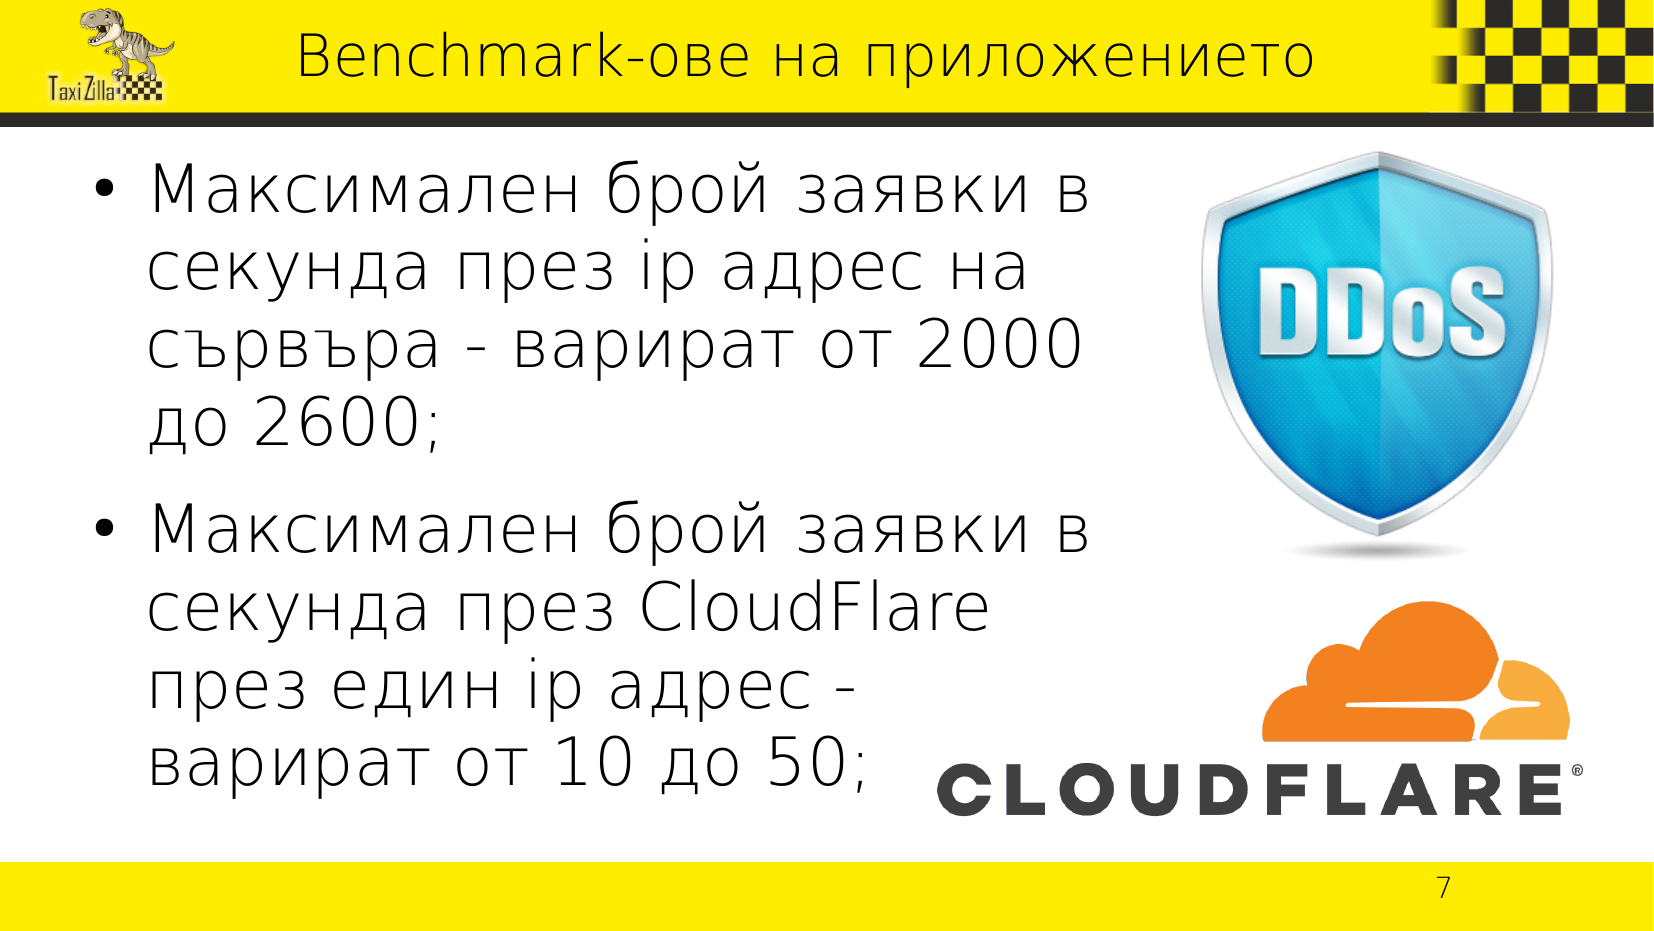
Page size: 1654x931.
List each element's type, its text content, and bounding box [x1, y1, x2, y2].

list Максимален брой заявки в секунда през ip адрес на сървъра - варират от 2000 до 2600; Максимален брой заявки в секунда през CloudFlare през един ip адрес - варират от 10 до 50; [75, 150, 1163, 826]
picture [0, 0, 1654, 931]
title Benchmark-ове на приложението [225, 0, 1388, 113]
